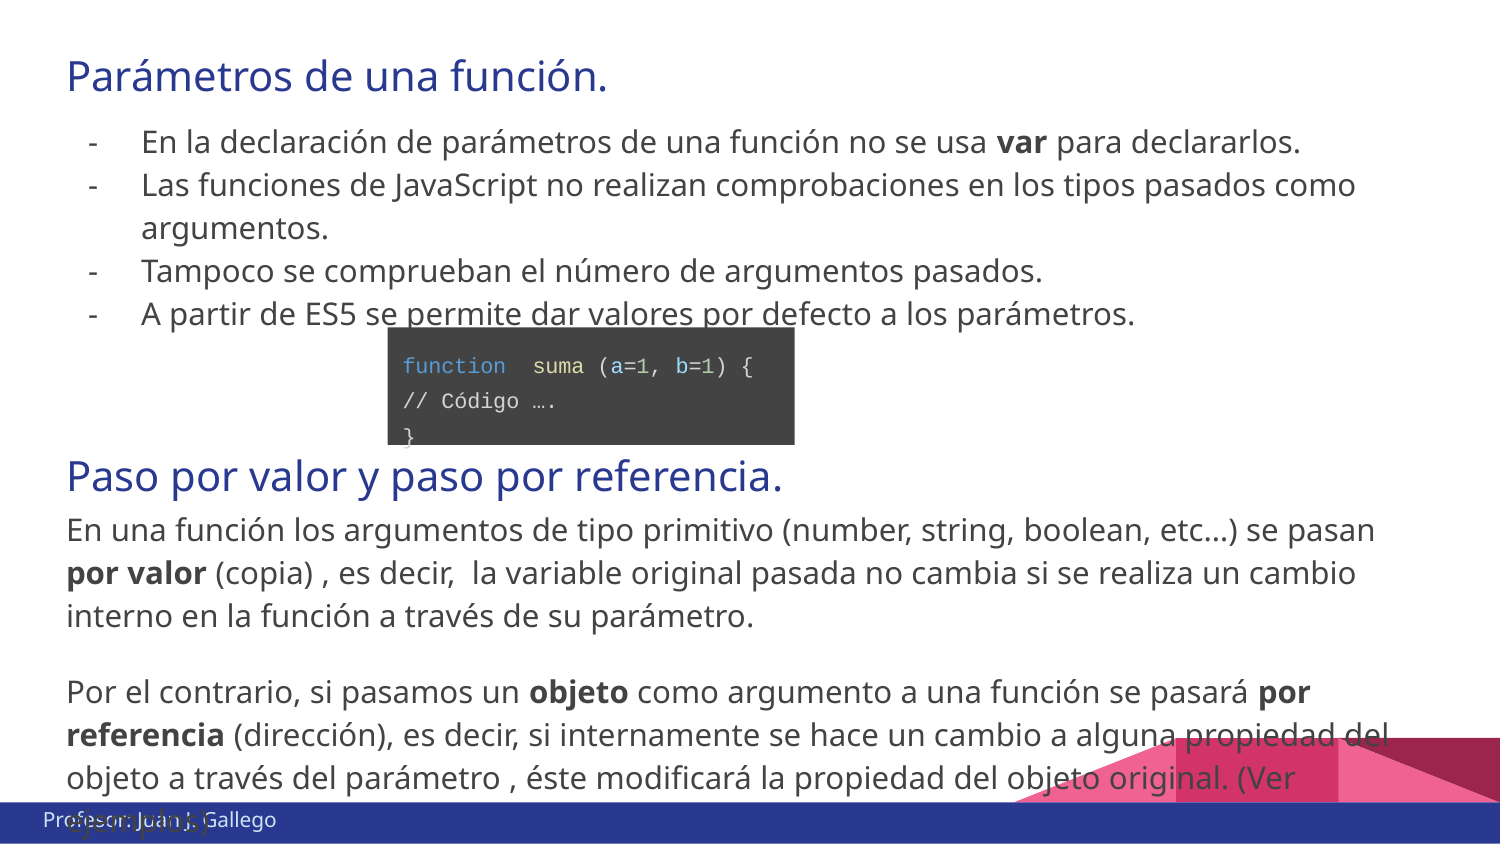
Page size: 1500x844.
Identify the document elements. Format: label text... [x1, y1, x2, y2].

title Parámetros de una función. [51, 35, 1449, 101]
text_box function suma (a=1, b=1) { // Código …. } [387, 327, 795, 435]
title Paso por valor y paso por referencia. [51, 435, 1449, 489]
list En una función los argumentos de tipo primitivo (number, string, boolean, etc…) se pasan por valor (copia) , es decir, la variable original pasada no cambia si se realiza un cambio interno en la función a través de su parámetro. Por el contrario, si pasamos un objeto como argumento a una función se pasará por referencia (dirección), es decir, si internamente se hace un cambio a alguna propiedad del objeto a través del parámetro , éste modificará la propiedad del objeto original. (Ver ejemplos) [51, 489, 1449, 745]
list En la declaración de parámetros de una función no se usa var para declararlos. Las funciones de JavaScript no realizan comprobaciones en los tipos pasados como argumentos. Tampoco se comprueban el número de argumentos pasados. A partir de ES5 se permite dar valores por defecto a los parámetros. [51, 101, 1449, 400]
